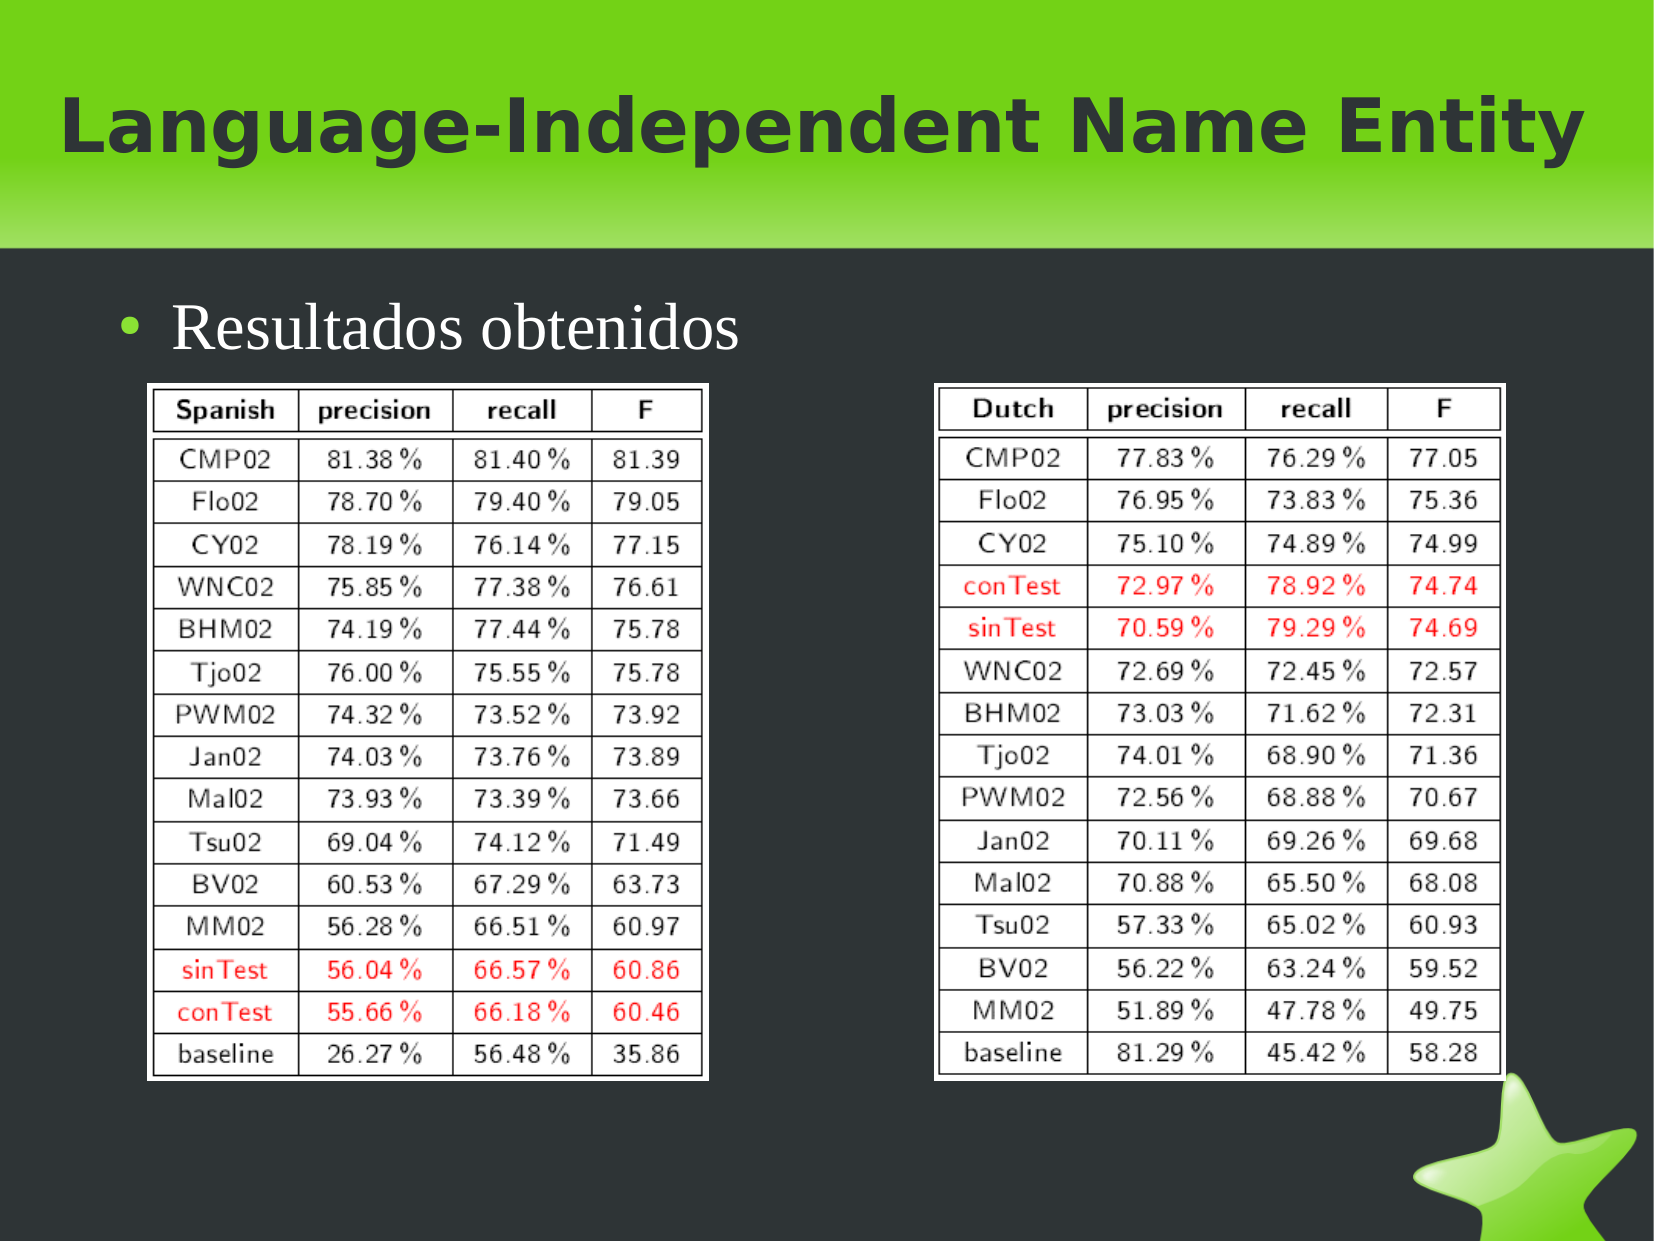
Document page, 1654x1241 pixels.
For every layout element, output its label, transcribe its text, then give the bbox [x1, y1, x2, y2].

list Resultados obtenidos [82, 290, 1571, 1094]
picture [0, 0, 1654, 1241]
title Language-Independent Name Entity [59, 23, 1595, 231]
